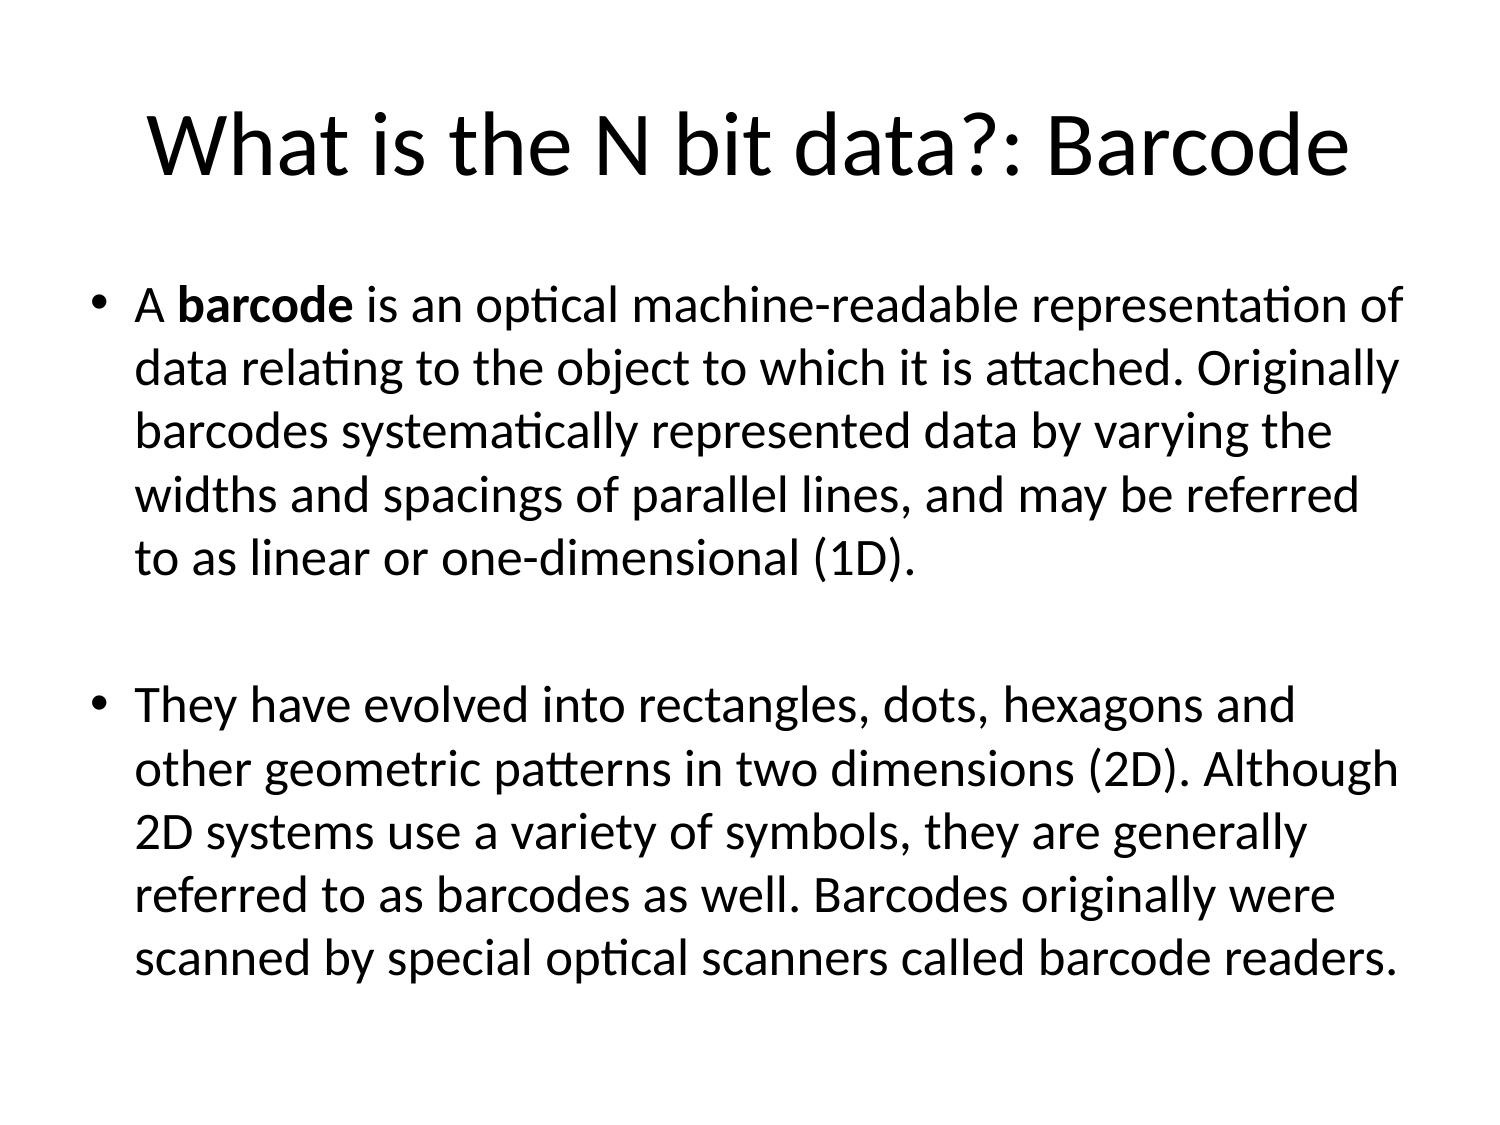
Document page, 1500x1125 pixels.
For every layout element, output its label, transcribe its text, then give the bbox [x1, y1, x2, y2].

title What is the N bit data?: Barcode [75, 45, 1425, 233]
list A barcode is an optical machine-readable representation of data relating to the object to which it is attached. Originally barcodes systematically represented data by varying the widths and spacings of parallel lines, and may be referred to as linear or one-dimensional (1D). They have evolved into rectangles, dots, hexagons and other geometric patterns in two dimensions (2D). Although 2D systems use a variety of symbols, they are generally referred to as barcodes as well. Barcodes originally were scanned by special optical scanners called barcode readers. [75, 262, 1425, 1005]
